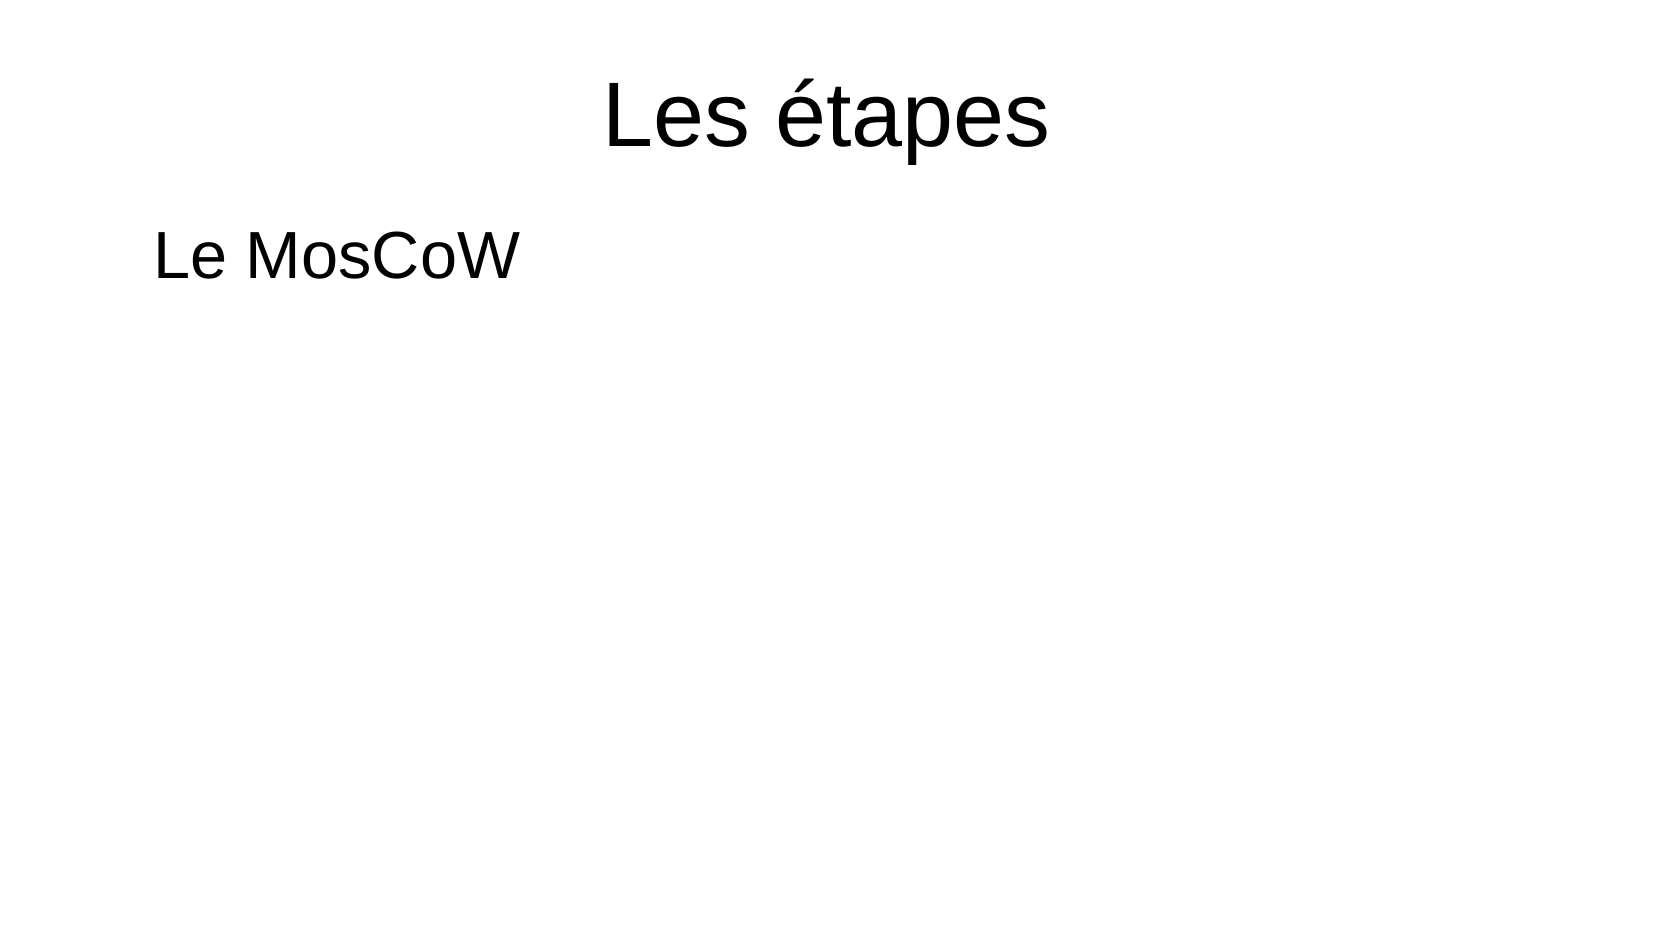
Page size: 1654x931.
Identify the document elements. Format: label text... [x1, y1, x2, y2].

list Le MosCoW [82, 217, 1571, 758]
title Les étapes [82, 37, 1571, 193]
